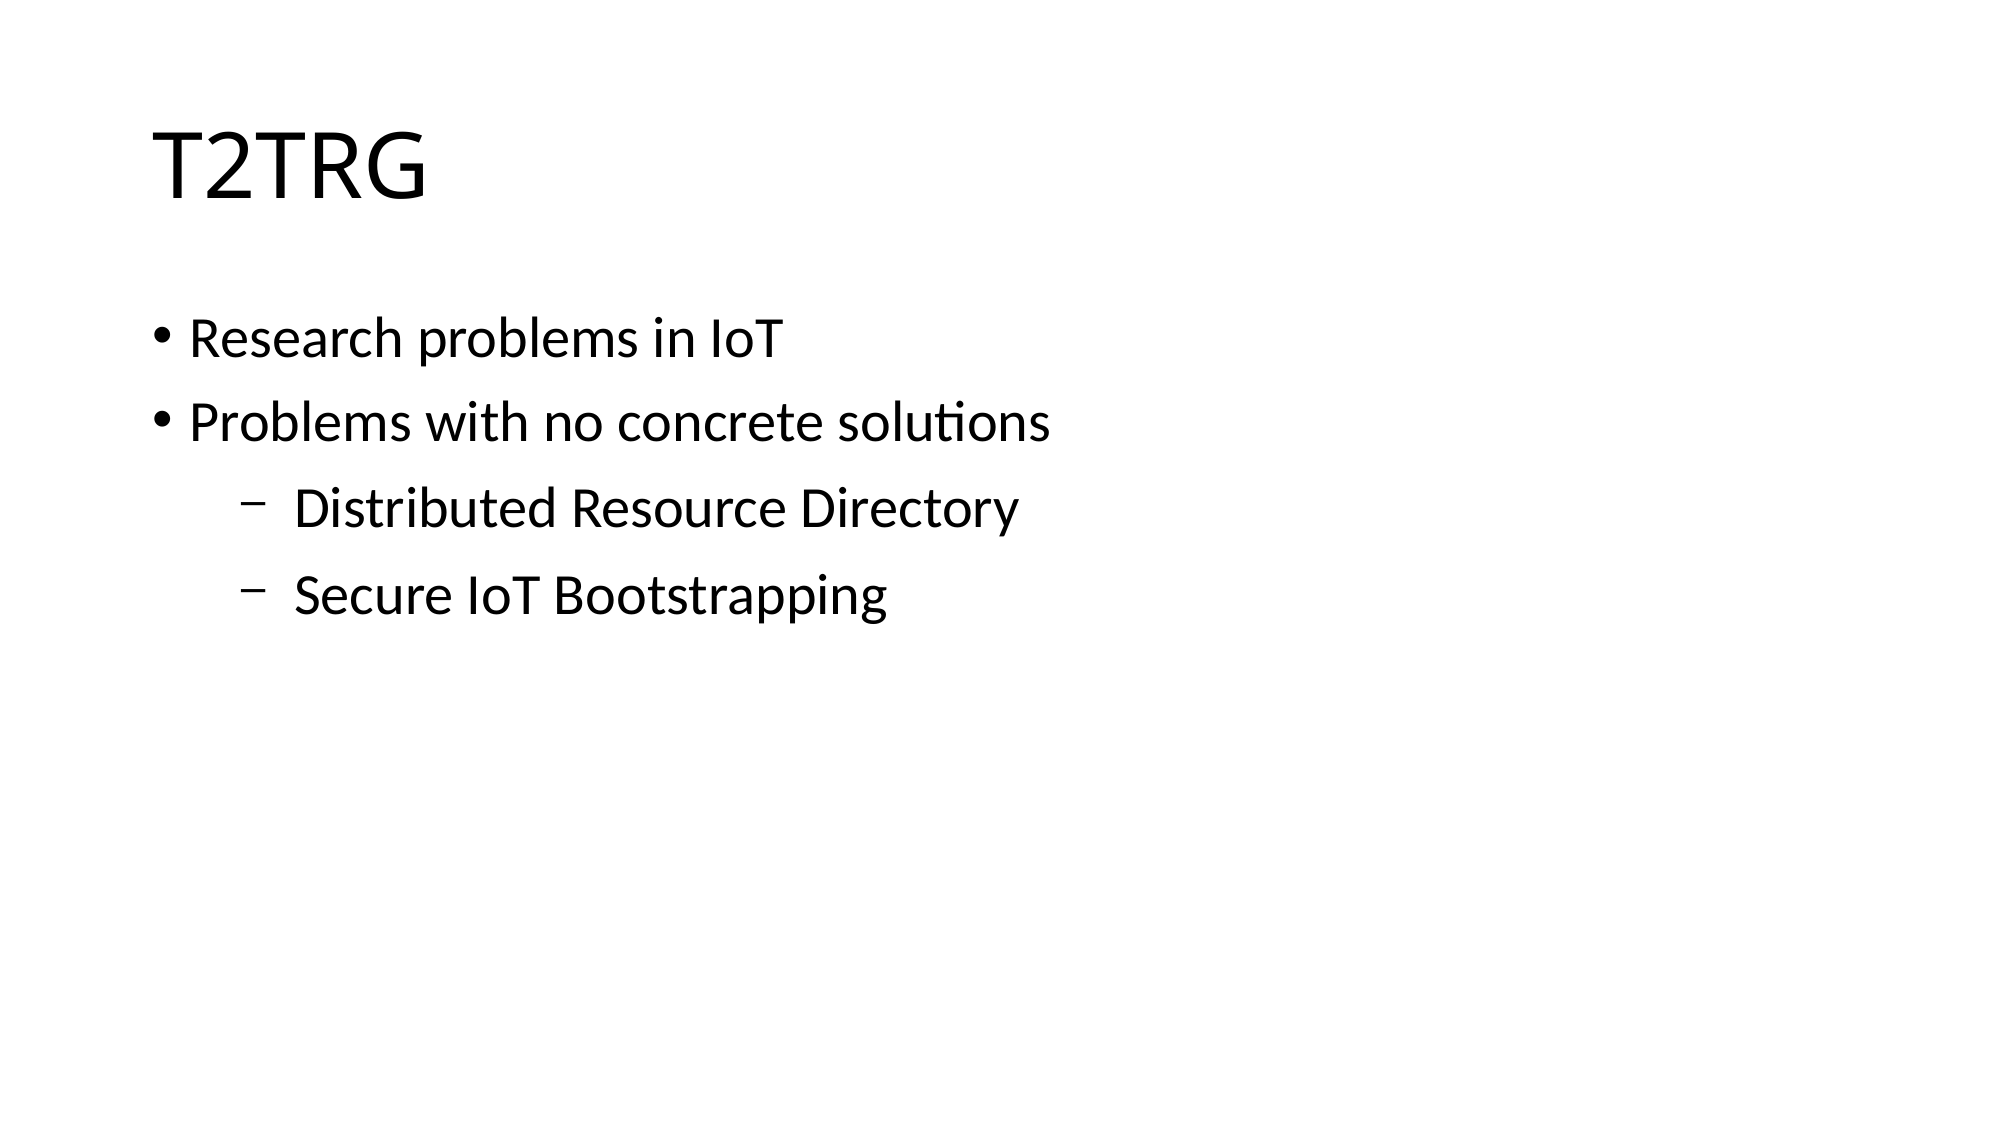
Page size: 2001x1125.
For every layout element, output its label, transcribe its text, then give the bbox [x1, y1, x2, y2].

title T2TRG [137, 59, 1863, 278]
list Research problems in IoT Problems with no concrete solutions Distributed Resource Directory Secure IoT Bootstrapping [137, 299, 1863, 1014]
